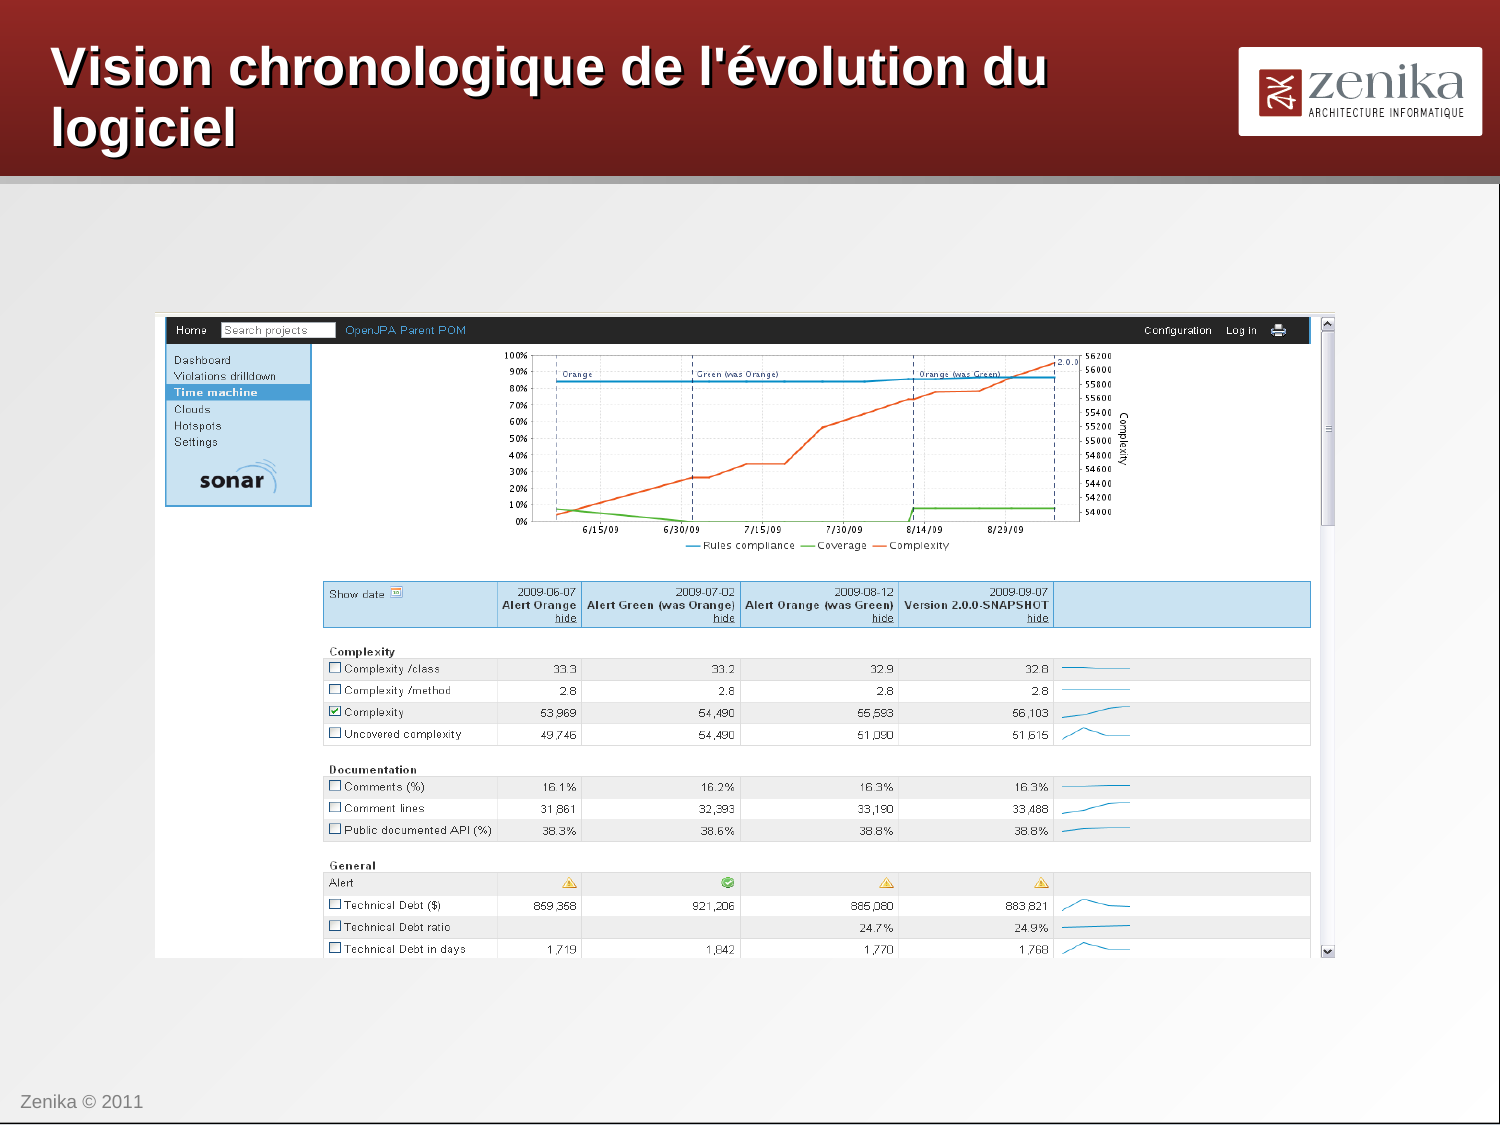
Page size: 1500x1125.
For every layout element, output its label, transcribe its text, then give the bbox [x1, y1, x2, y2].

picture [1257, 58, 1464, 125]
title Vision chronologique de l'évolution du logiciel [50, 22, 1206, 172]
picture [155, 312, 1335, 958]
